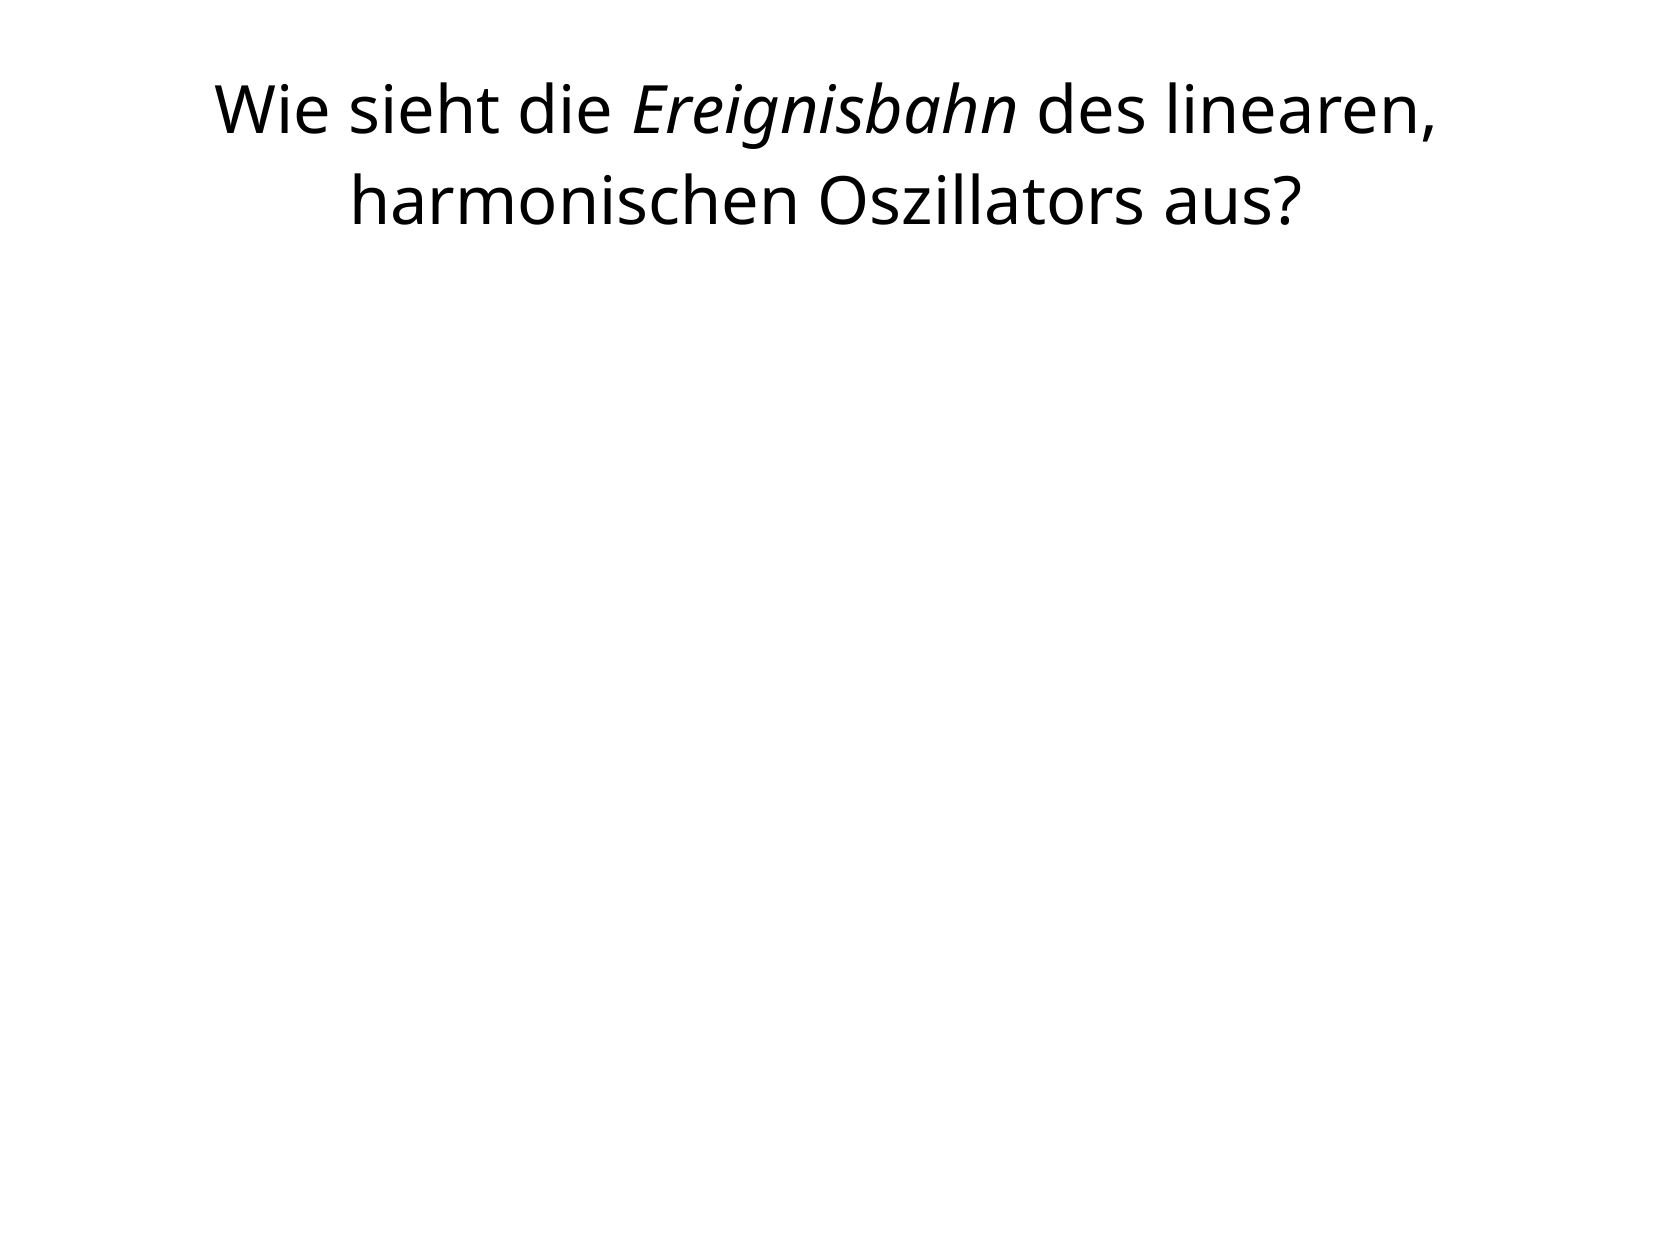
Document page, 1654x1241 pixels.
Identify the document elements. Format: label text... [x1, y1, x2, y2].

title Wie sieht die Ereignisbahn des linearen, harmonischen Oszillators aus? [82, 49, 1571, 257]
